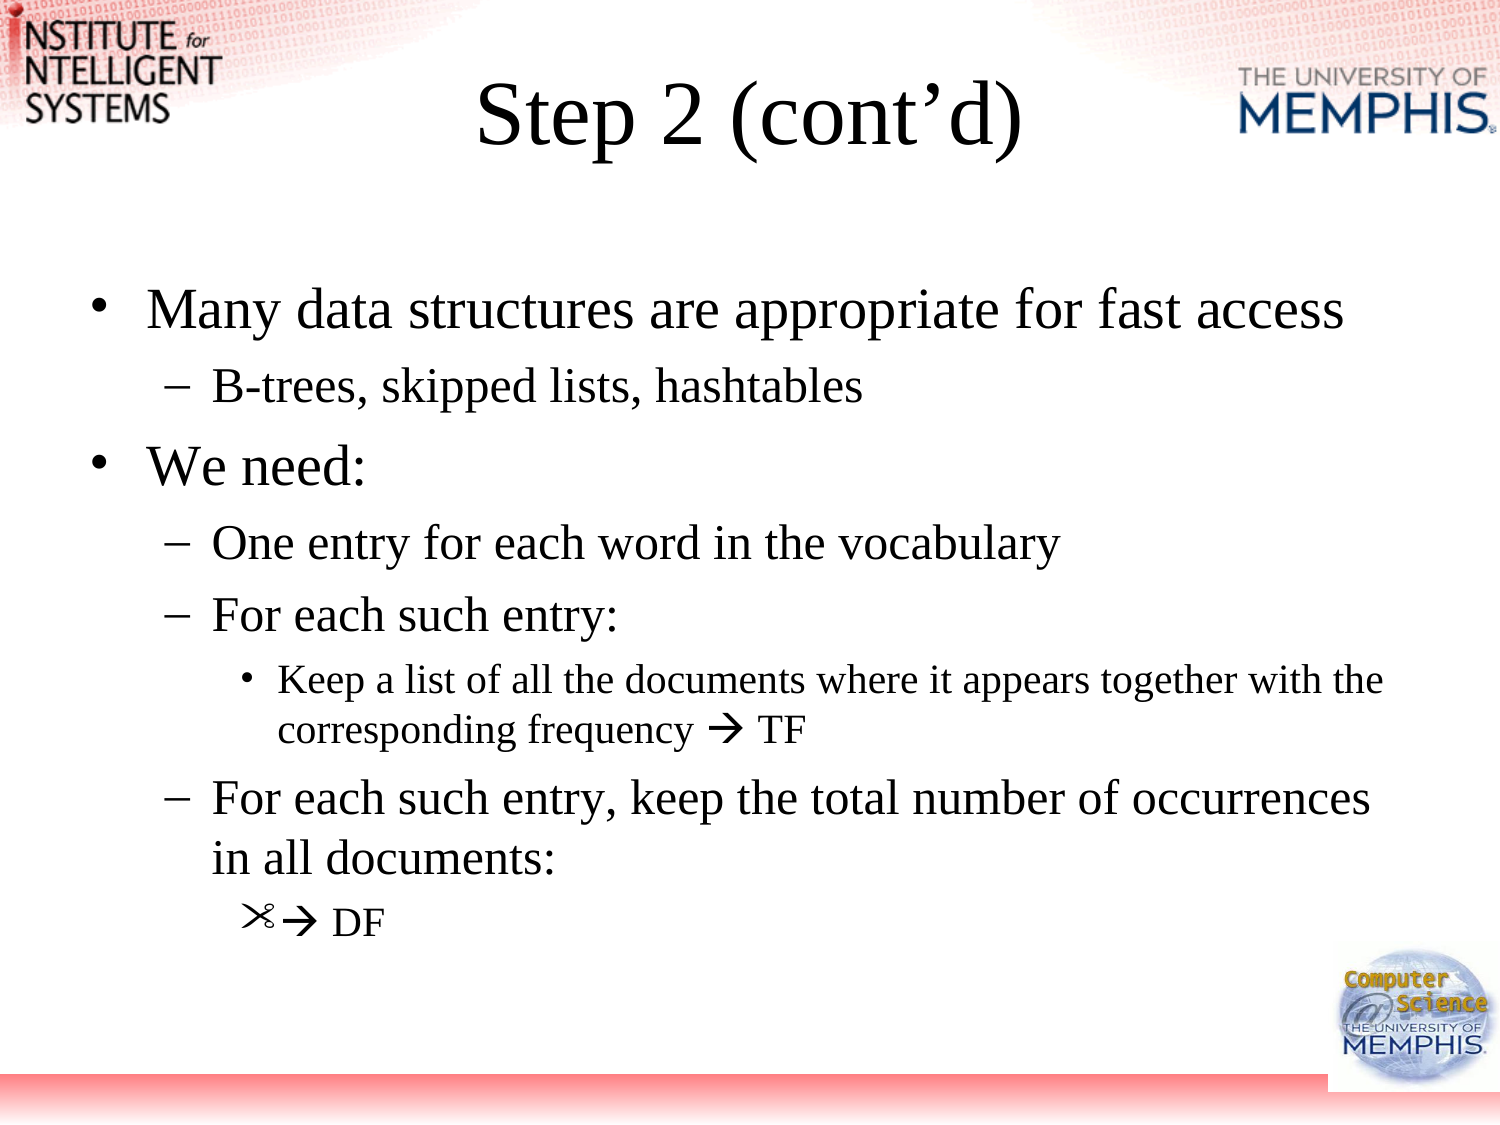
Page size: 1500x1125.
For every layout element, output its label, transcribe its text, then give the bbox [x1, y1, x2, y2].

picture [0, 0, 501, 132]
picture [1012, 0, 1500, 141]
list Many data structures are appropriate for fast access B-trees, skipped lists, hashtables We need: One entry for each word in the vocabulary For each such entry: Keep a list of all the documents where it appears together with the corresponding frequency  TF For each such entry, keep the total number of occurrences in all documents:  DF [75, 262, 1426, 1006]
title Step 2 (cont’d) [75, 45, 1426, 171]
picture [1328, 941, 1500, 1092]
